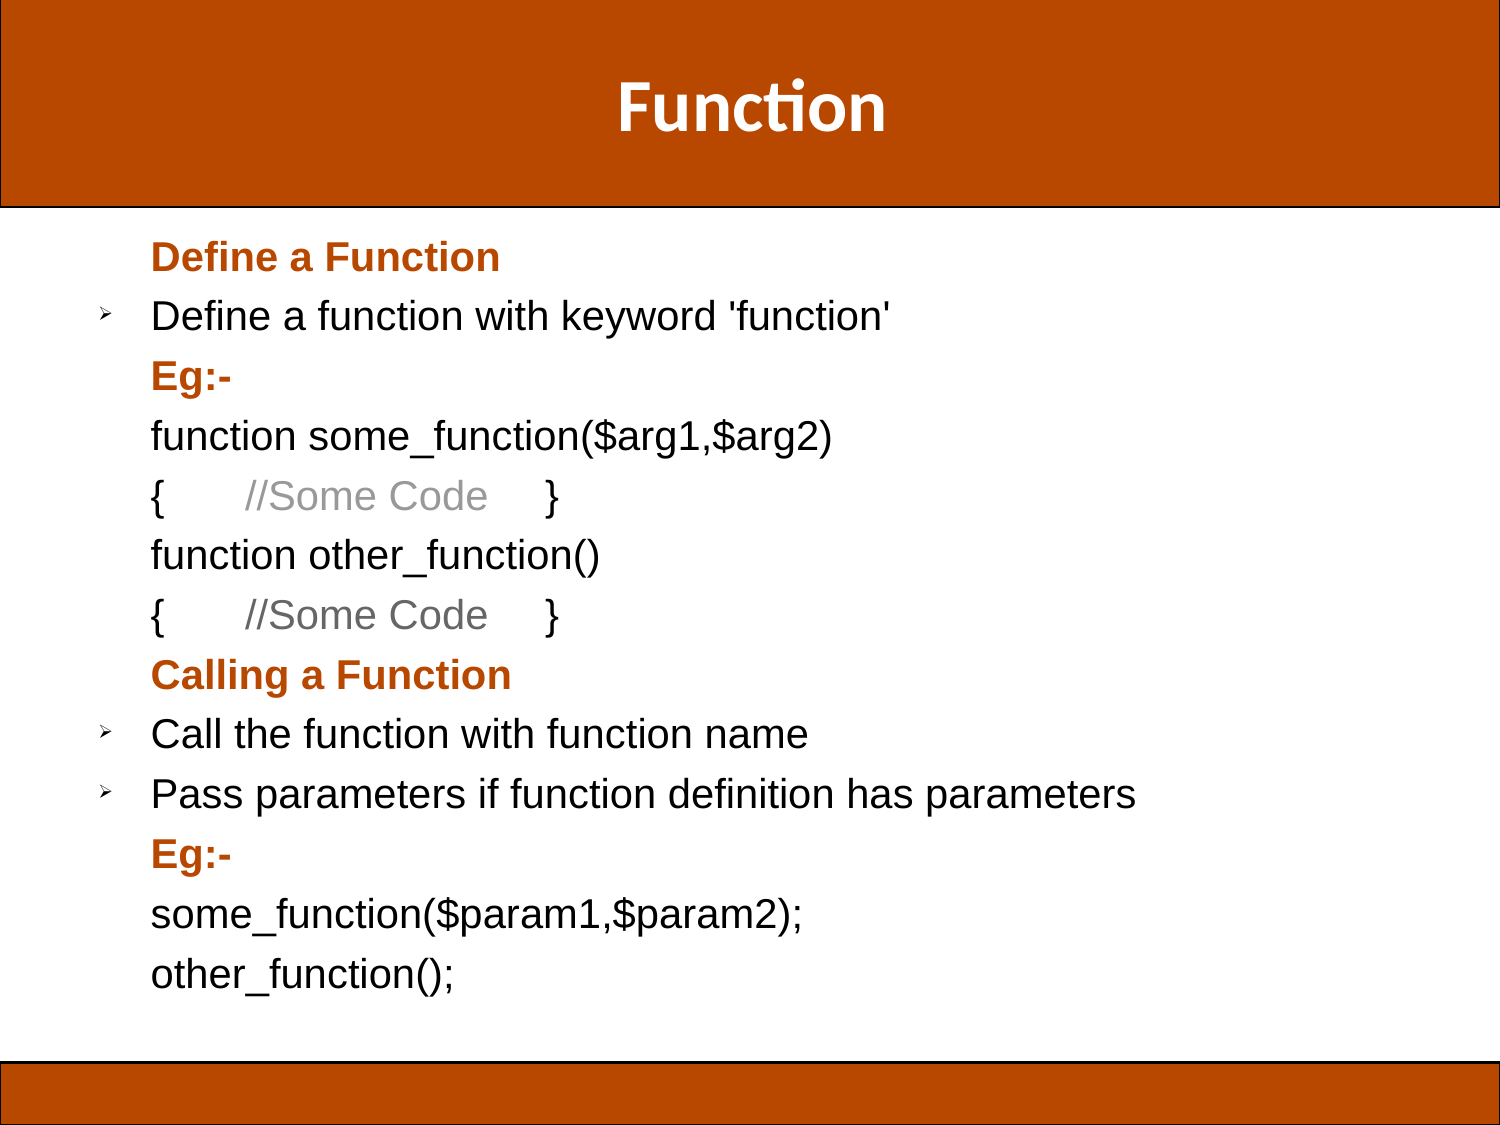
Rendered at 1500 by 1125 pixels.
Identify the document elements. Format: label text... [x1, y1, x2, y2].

list Define a Function Define a function with keyword 'function' Eg:- function some_function($arg1,$arg2) { //Some Code } function other_function() { //Some Code } Calling a Function Call the function with function name Pass parameters if function definition has parameters Eg:- some_function($param1,$param2); other_function(); [39, 236, 1420, 1001]
text_box Function [295, 66, 1211, 154]
